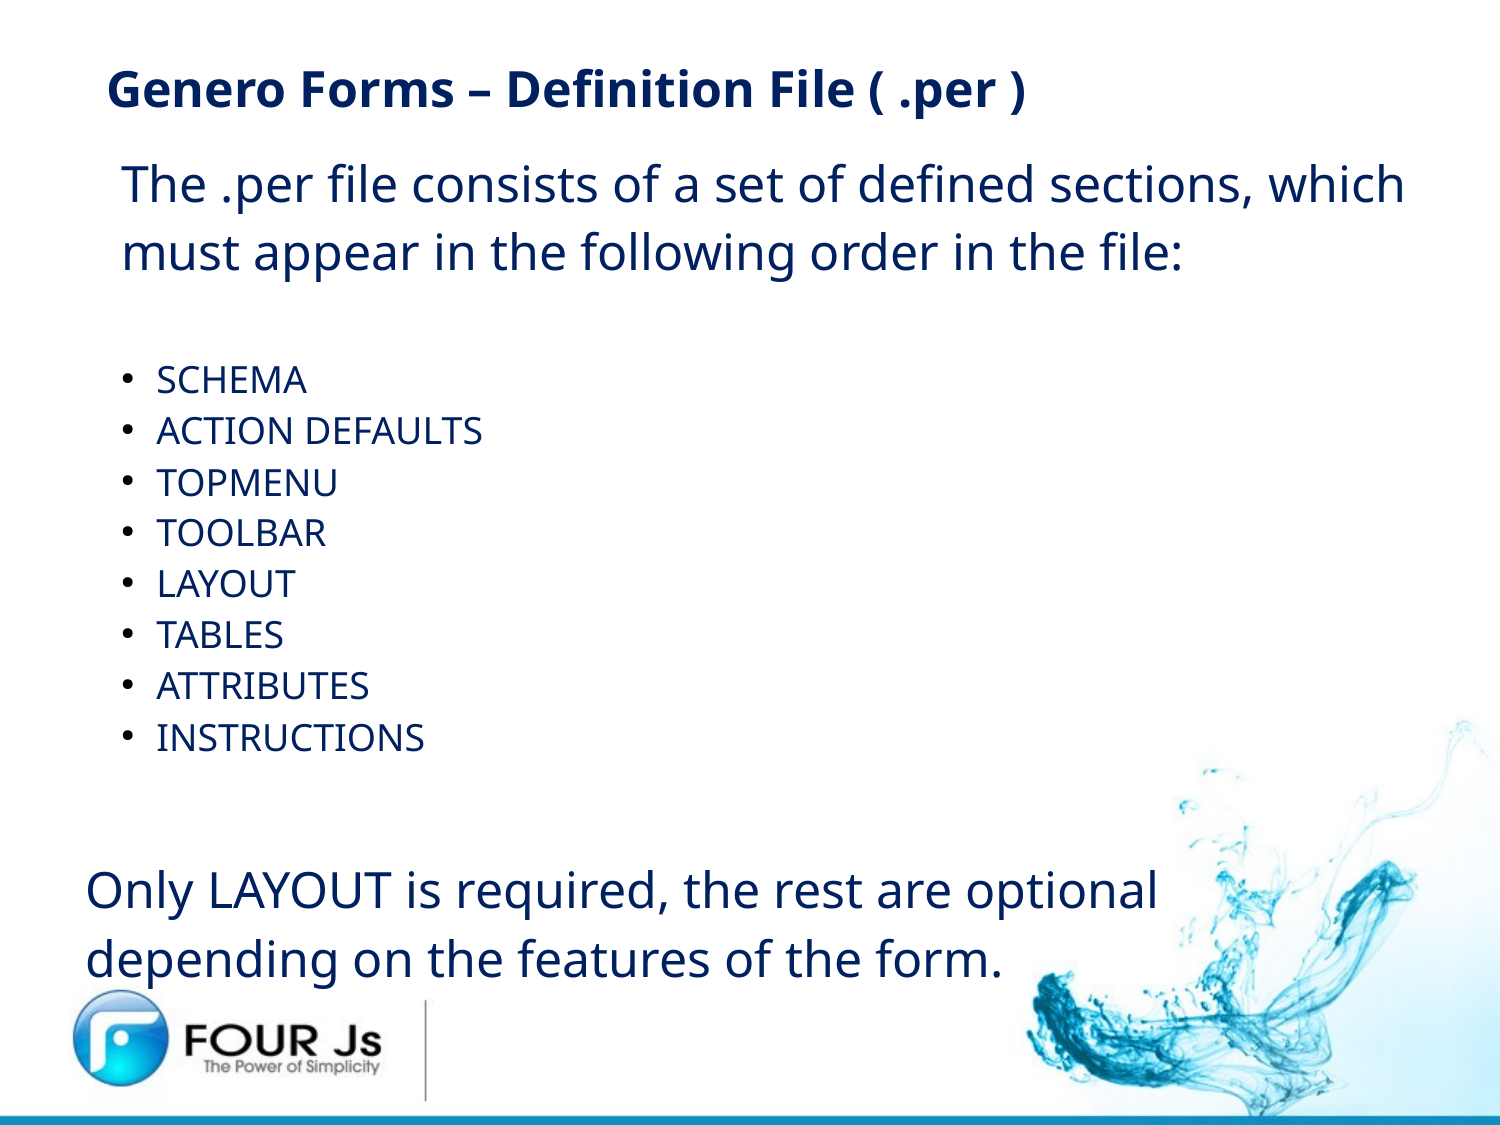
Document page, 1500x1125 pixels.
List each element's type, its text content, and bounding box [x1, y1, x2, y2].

title Genero Forms – Definition File ( .per ) [106, 35, 1388, 141]
picture [0, 0, 1500, 1122]
text_box The .per file consists of a set of defined sections, which must appear in the following order in the file: SCHEMA ACTION DEFAULTS TOPMENU TOOLBAR LAYOUT TABLES ATTRIBUTES INSTRUCTIONS Only LAYOUT is required, the rest are optional depending on the features of the form. [70, 141, 1441, 917]
